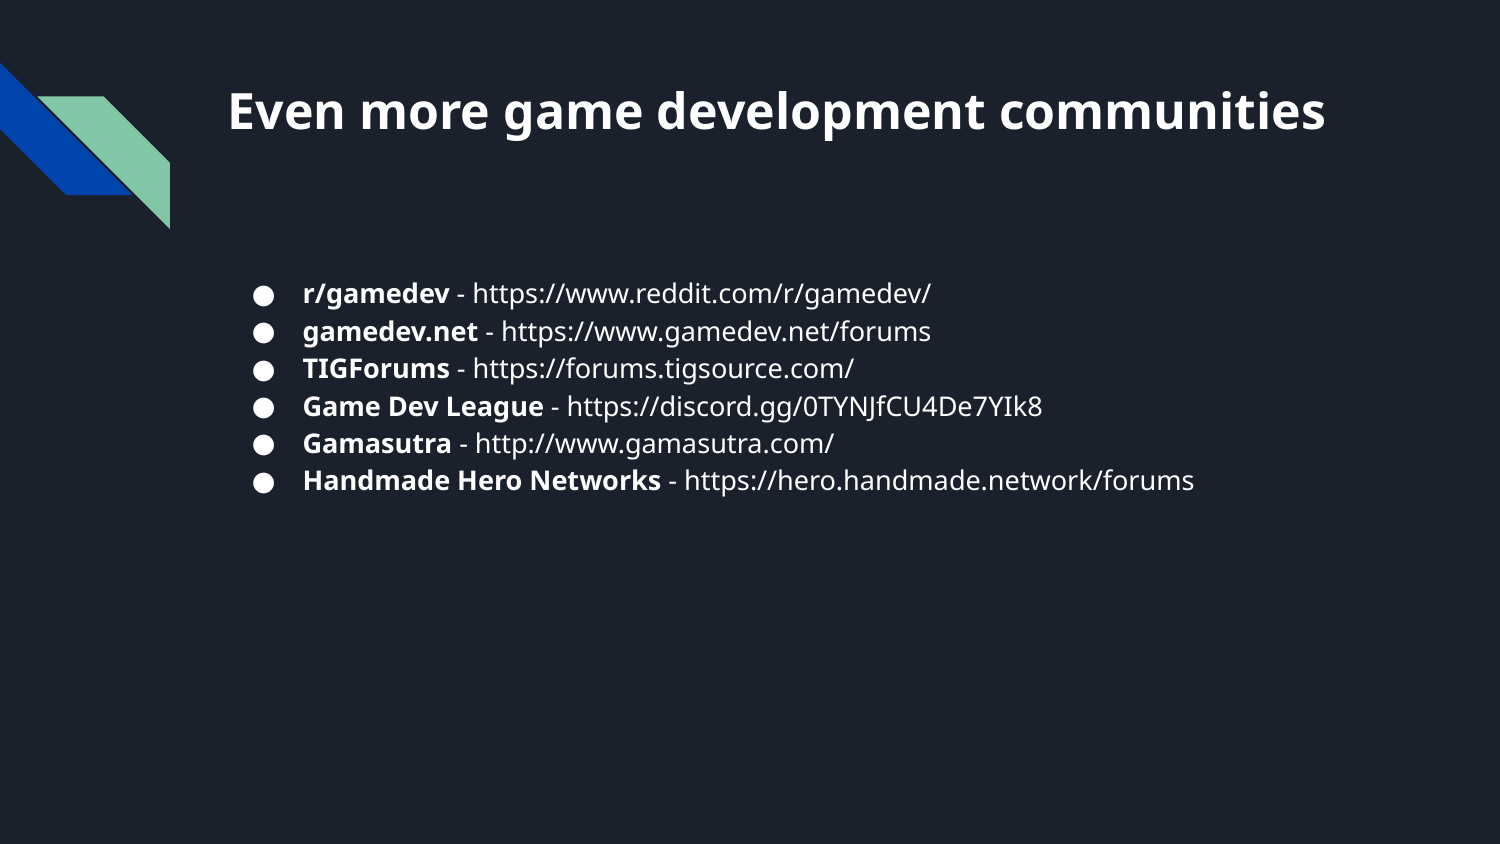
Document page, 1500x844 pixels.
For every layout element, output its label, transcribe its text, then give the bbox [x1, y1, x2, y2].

text_box r/gamedev - https://www.reddit.com/r/gamedev/ gamedev.net - https://www.gamedev.net/forums TIGForums - https://forums.tigsource.com/ Game Dev League - https://discord.gg/0TYNJfCU4De7YIk8 Gamasutra - http://www.gamasutra.com/ Handmade Hero Networks - https://hero.handmade.network/forums [212, 257, 1368, 735]
text_box Even more game development communities [212, 64, 1368, 215]
